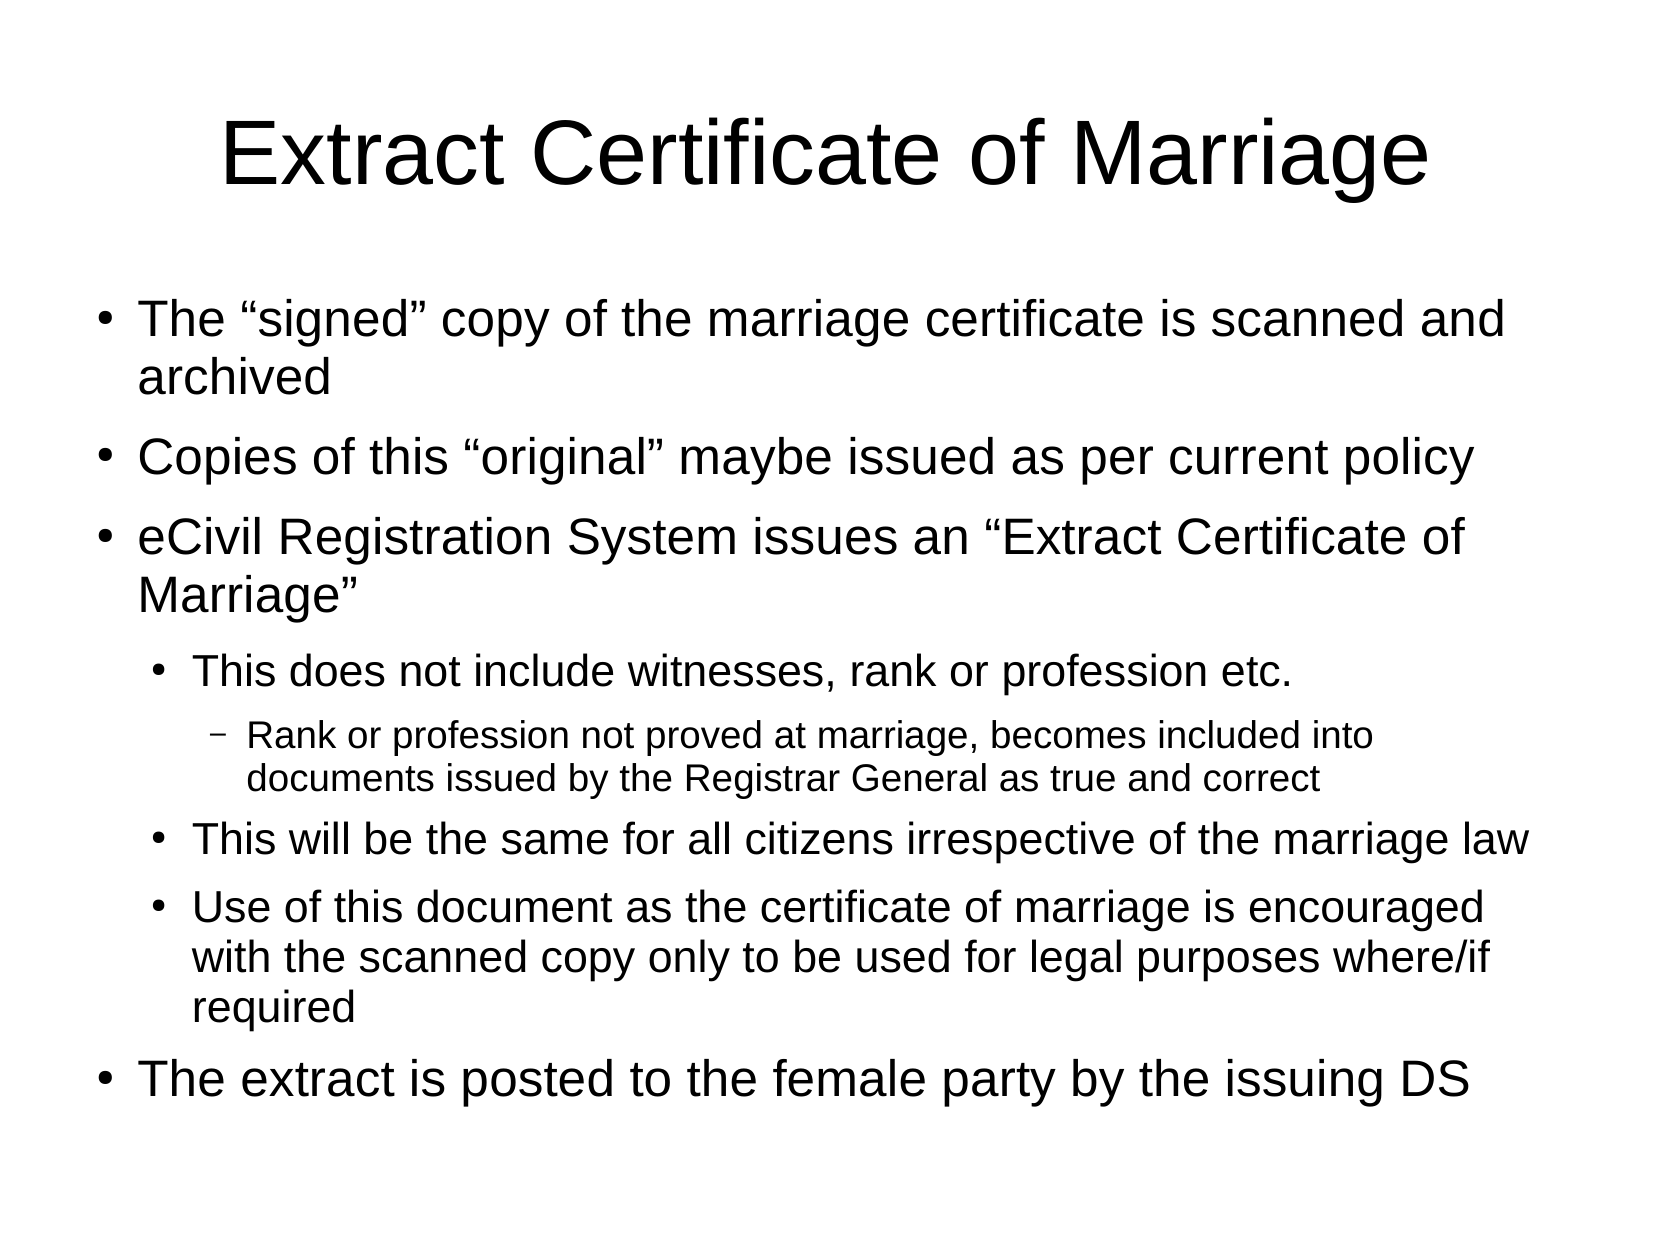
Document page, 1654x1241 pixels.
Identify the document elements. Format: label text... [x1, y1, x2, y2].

title Extract Certificate of Marriage [82, 56, 1571, 250]
list The “signed” copy of the marriage certificate is scanned and archived Copies of this “original” maybe issued as per current policy eCivil Registration System issues an “Extract Certificate of Marriage” This does not include witnesses, rank or profession etc. Rank or profession not proved at marriage, becomes included into documents issued by the Registrar General as true and correct This will be the same for all citizens irrespective of the marriage law Use of this document as the certificate of marriage is encouraged with the scanned copy only to be used for legal purposes where/if required The extract is posted to the female party by the issuing DS [82, 290, 1571, 1109]
